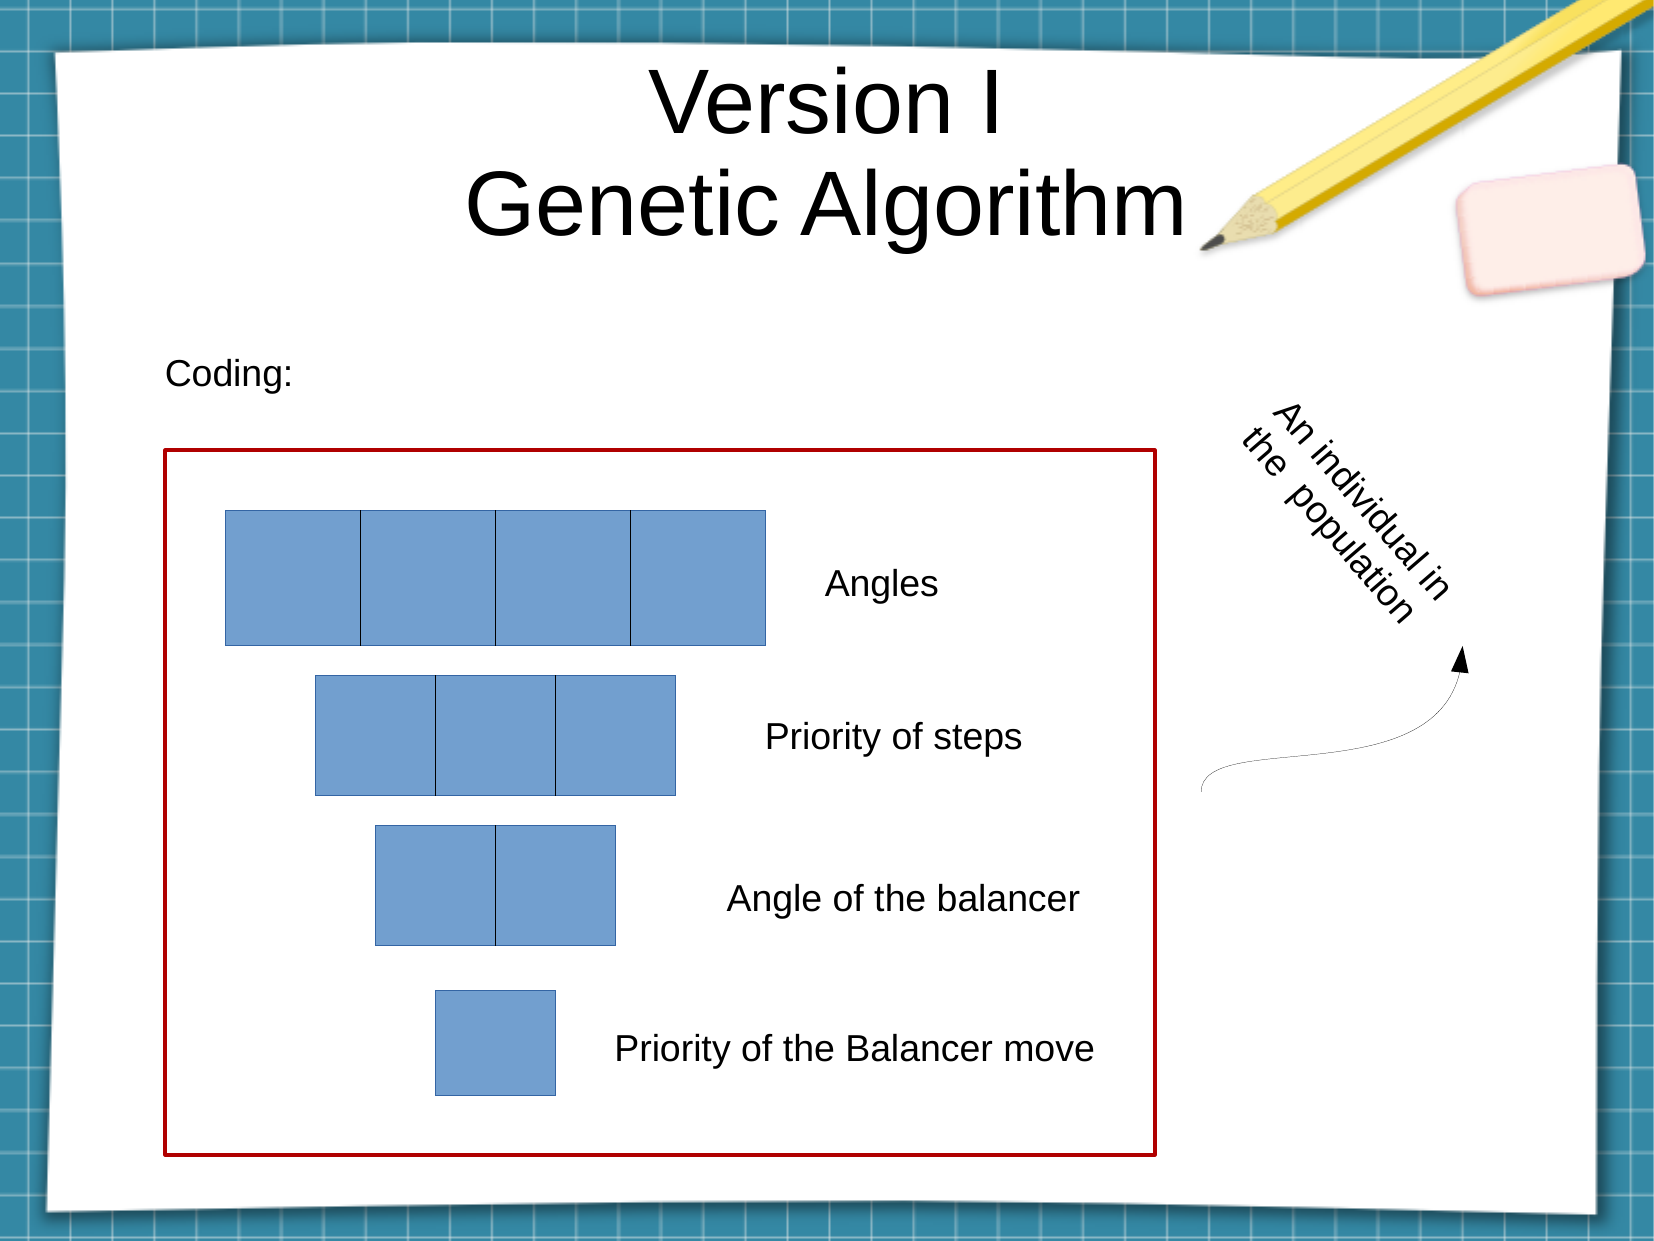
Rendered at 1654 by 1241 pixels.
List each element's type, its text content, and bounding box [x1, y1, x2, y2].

title Version I Genetic Algorithm [82, 49, 1571, 257]
picture [0, 0, 1654, 1241]
text_box [375, 825, 495, 946]
text_box [496, 825, 616, 946]
text_box Angles [810, 555, 954, 612]
text_box Coding: [150, 345, 556, 402]
text_box An individual in the population [1219, 375, 1501, 679]
text_box Priority of the Balancer move [599, 1020, 1111, 1077]
text_box [435, 990, 556, 1096]
text_box [361, 510, 495, 646]
text_box [315, 675, 435, 796]
text_box Priority of steps [750, 708, 1038, 766]
text_box Angle of the balancer [711, 870, 1096, 927]
text_box [436, 675, 555, 796]
text_box [225, 510, 360, 646]
text_box [496, 510, 630, 646]
text_box [631, 510, 766, 646]
text_box [556, 675, 676, 796]
